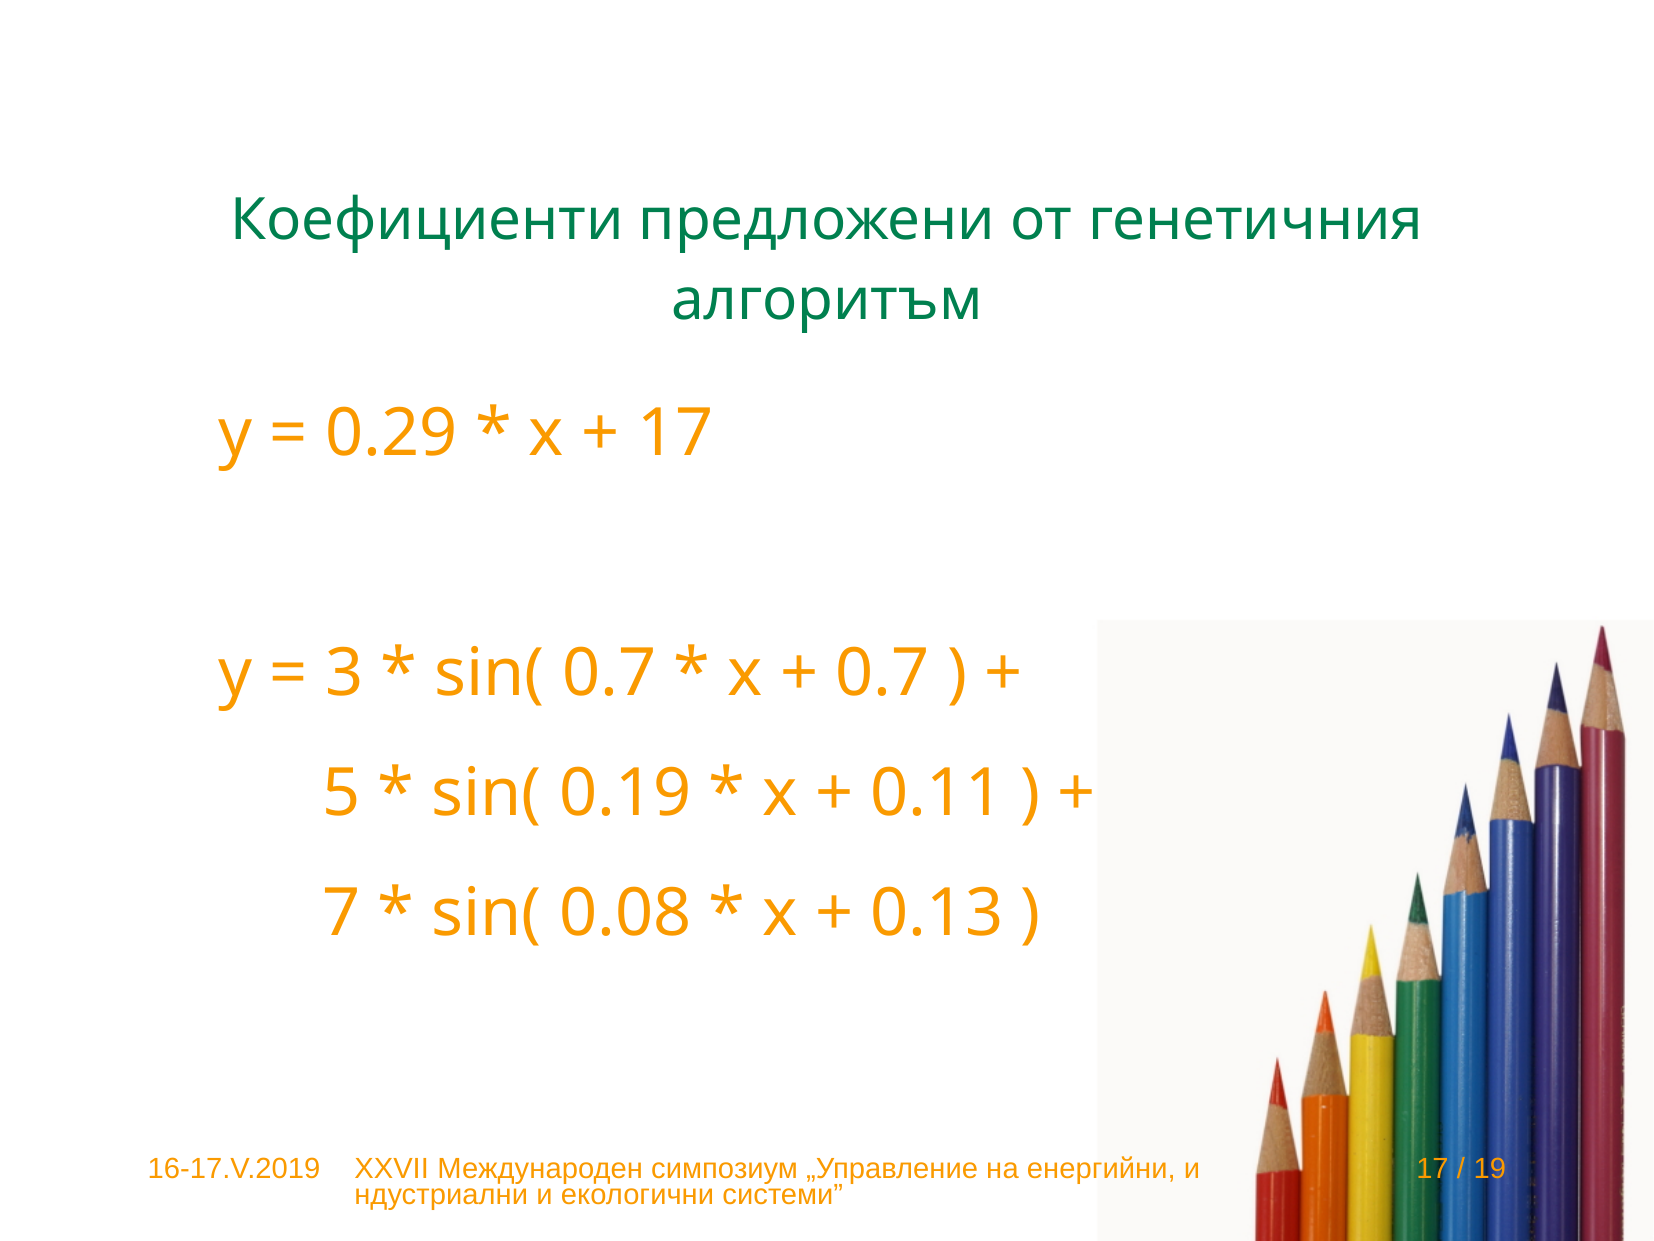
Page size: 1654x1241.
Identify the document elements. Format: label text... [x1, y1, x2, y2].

title Коефициенти предложени от генетичния алгоритъм [147, 153, 1506, 361]
list y = 0.29 * x + 17 y = 3 * sin( 0.7 * x + 0.7 ) + 5 * sin( 0.19 * x + 0.11 ) + 7 * sin( 0.08 * x + 0.13 ) [147, 383, 1506, 1104]
picture [0, 0, 1654, 1241]
